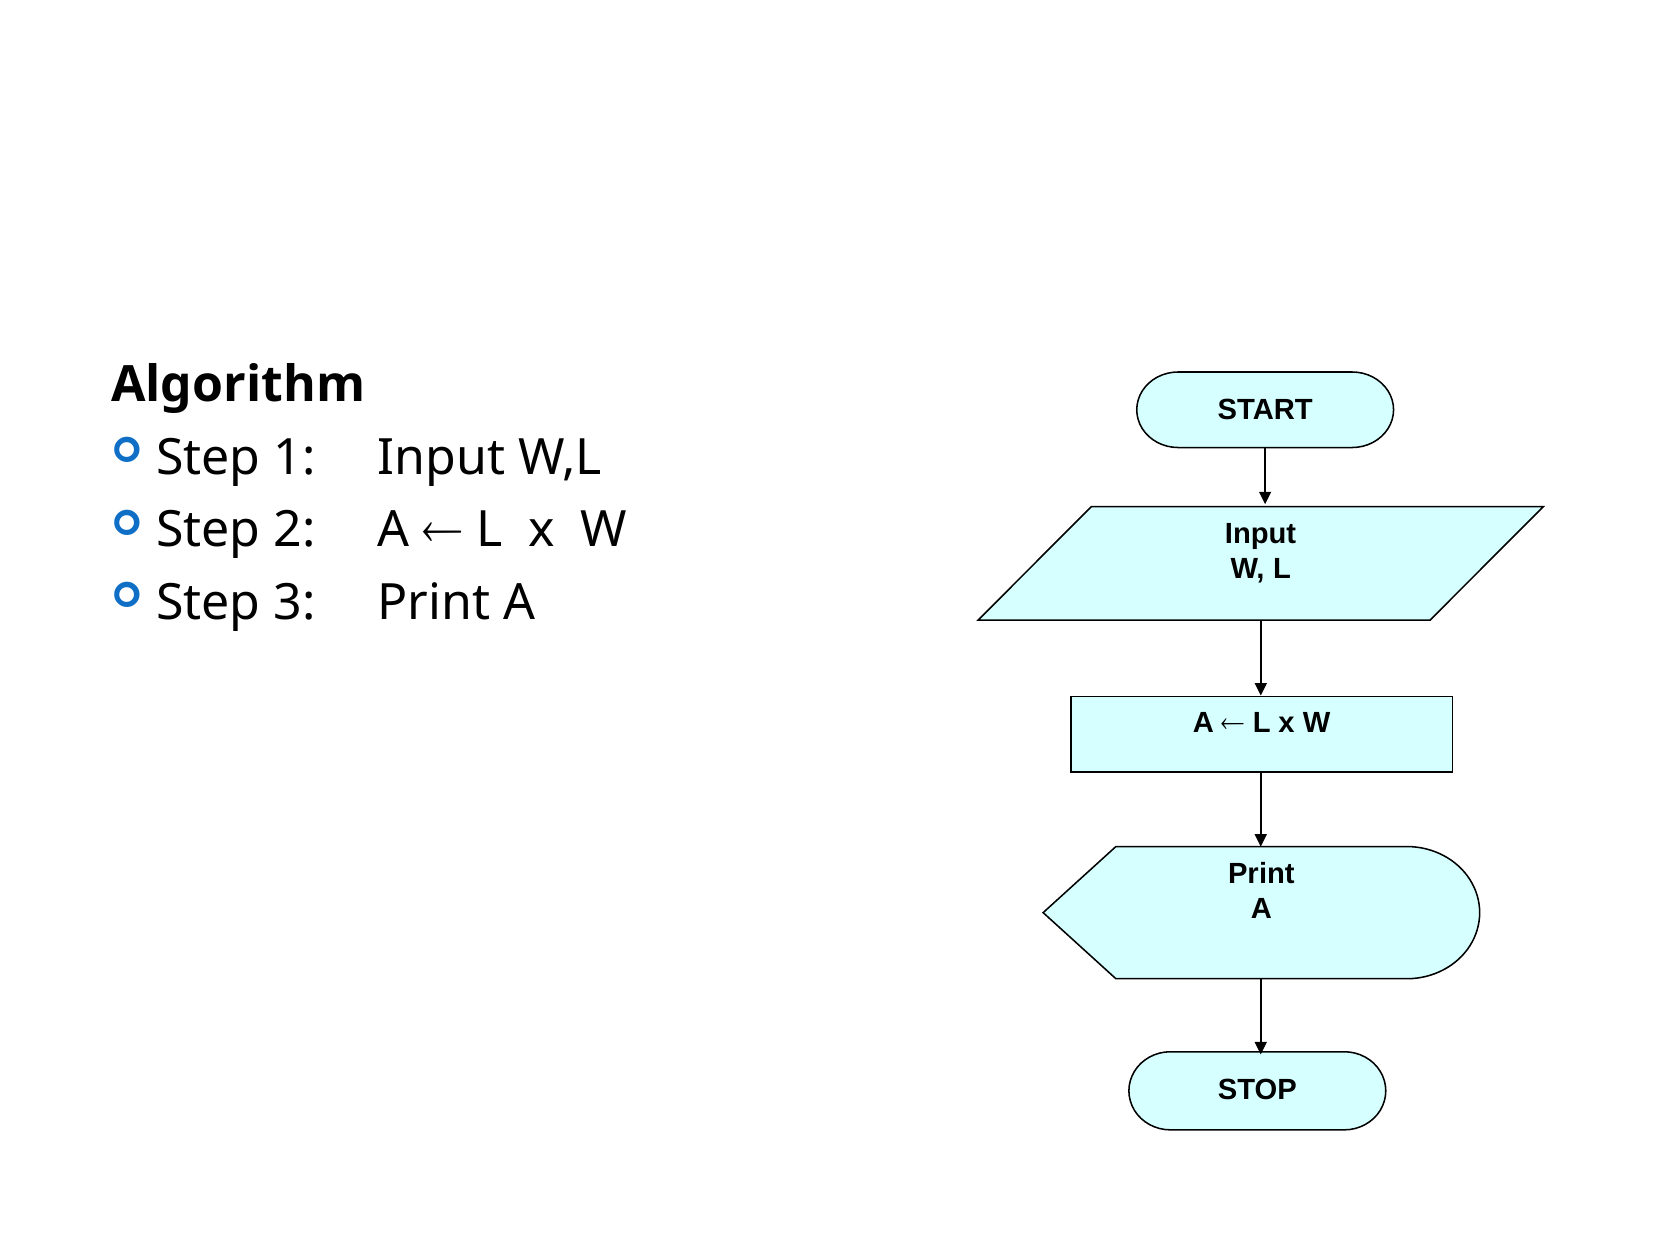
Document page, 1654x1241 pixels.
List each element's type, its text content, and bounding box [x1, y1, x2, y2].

text_box STOP [1128, 1051, 1386, 1130]
text_box A  L x W [1071, 696, 1453, 772]
text_box START [1136, 371, 1394, 448]
list Algorithm Step 1: Input W,L Step 2: A  L x W Step 3: Print A [96, 344, 1585, 1048]
text_box Print A [1043, 846, 1480, 979]
text_box Input W, L [978, 506, 1544, 621]
